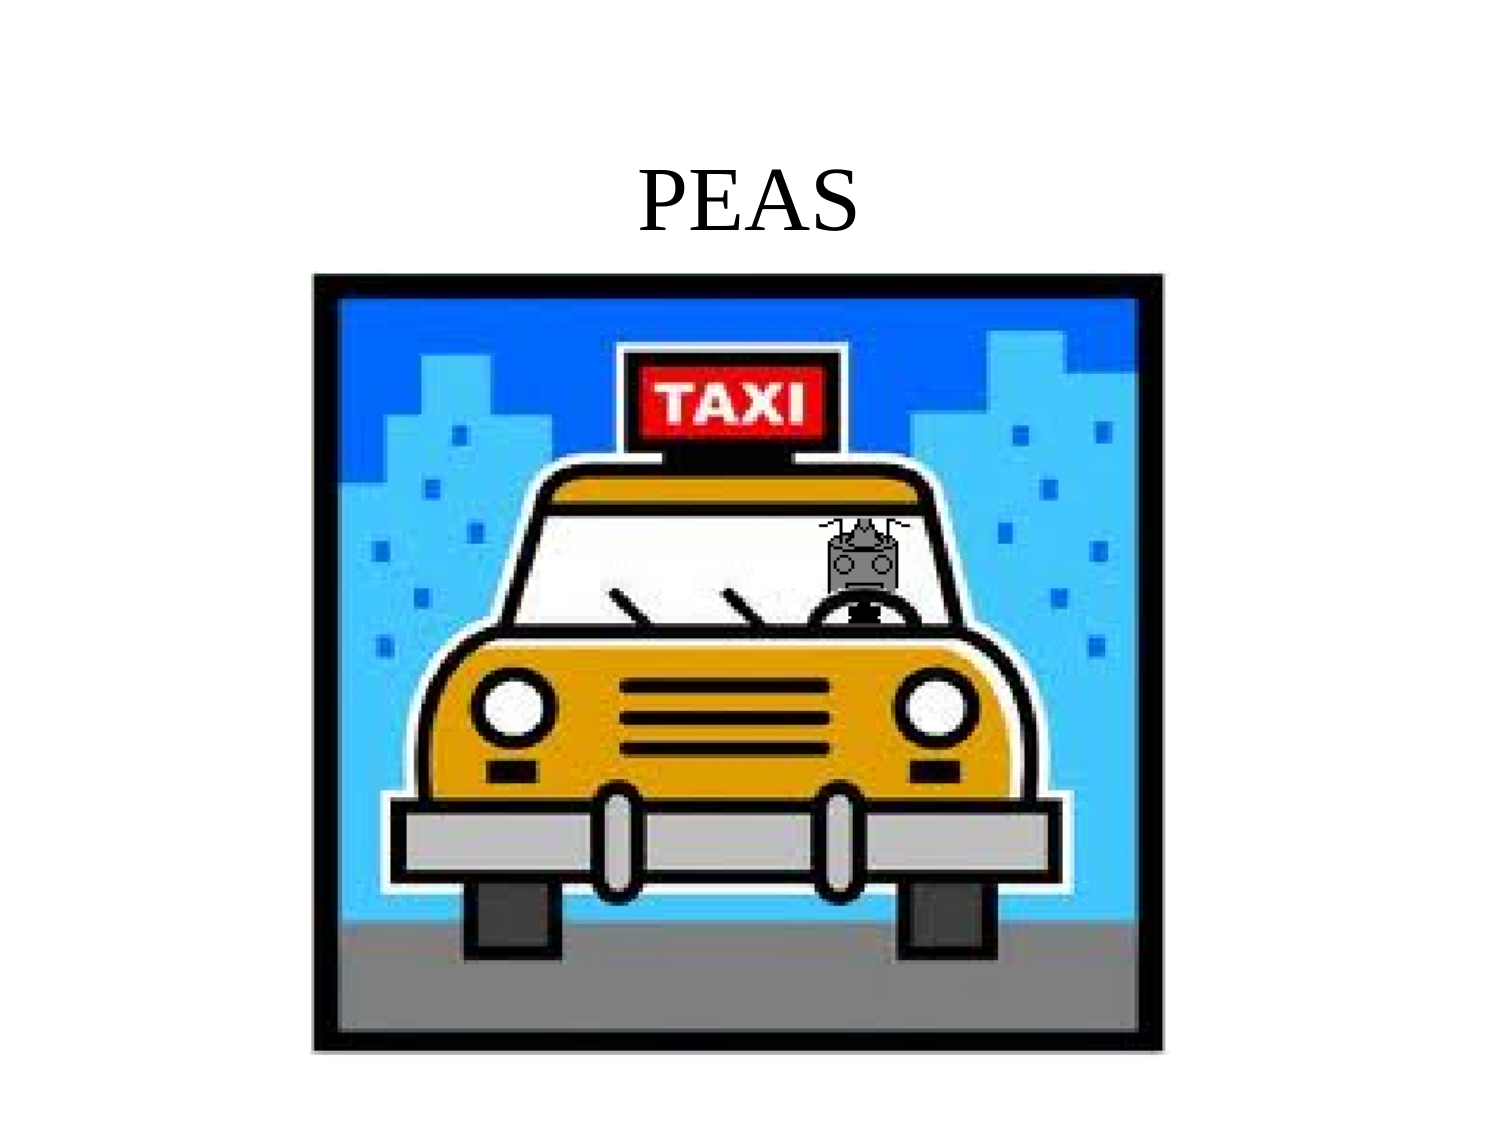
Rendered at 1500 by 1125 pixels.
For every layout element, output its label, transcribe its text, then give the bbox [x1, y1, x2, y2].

picture [310, 271, 1170, 1062]
title PEAS [112, 99, 1388, 288]
